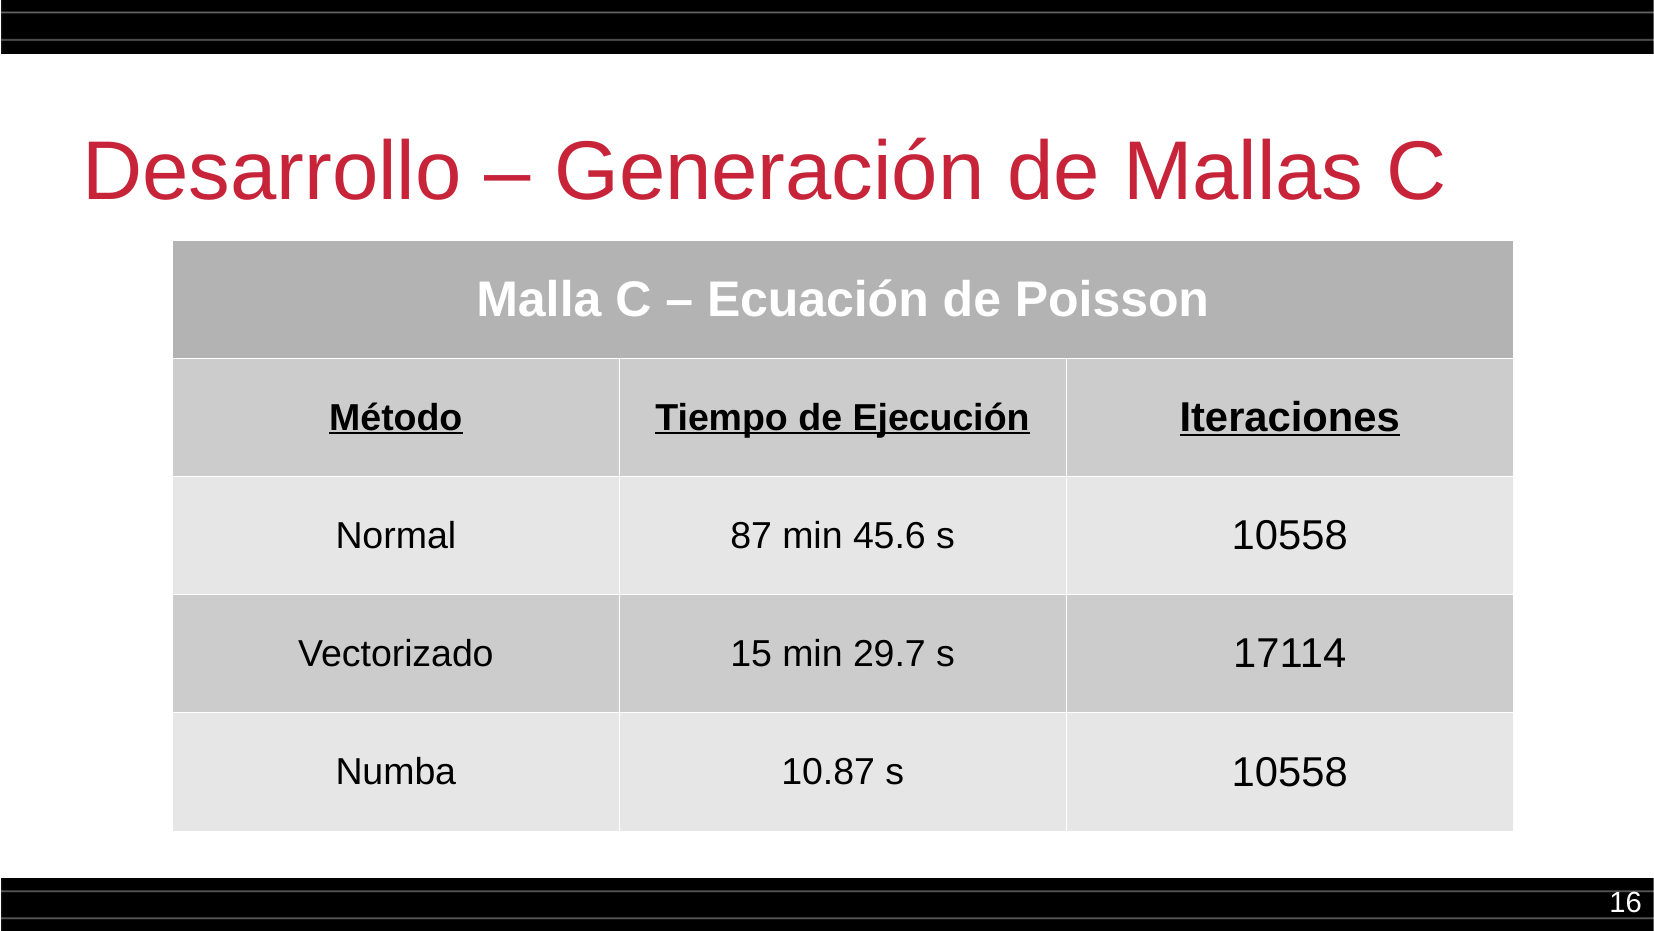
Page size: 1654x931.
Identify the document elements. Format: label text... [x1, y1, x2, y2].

table_cell 10558 [1067, 477, 1513, 594]
table_header Malla C – Ecuación de Poisson [173, 241, 1513, 358]
table_cell 15 min 29.7 s [620, 595, 1066, 712]
picture [1, 0, 1654, 54]
title Desarrollo – Generación de Mallas C [82, 92, 1571, 249]
table_cell Tiempo de Ejecución [620, 359, 1066, 476]
table_cell 17114 [1067, 595, 1513, 712]
table_cell 87 min 45.6 s [620, 477, 1066, 594]
table_cell 10558 [1067, 713, 1513, 831]
table_cell 10.87 s [620, 713, 1066, 831]
table_cell Normal [173, 477, 619, 594]
table_cell Vectorizado [173, 595, 619, 712]
table_cell Método [173, 359, 619, 476]
table_cell Numba [173, 713, 619, 831]
picture [1, 878, 1654, 931]
table_cell Iteraciones [1067, 359, 1513, 476]
